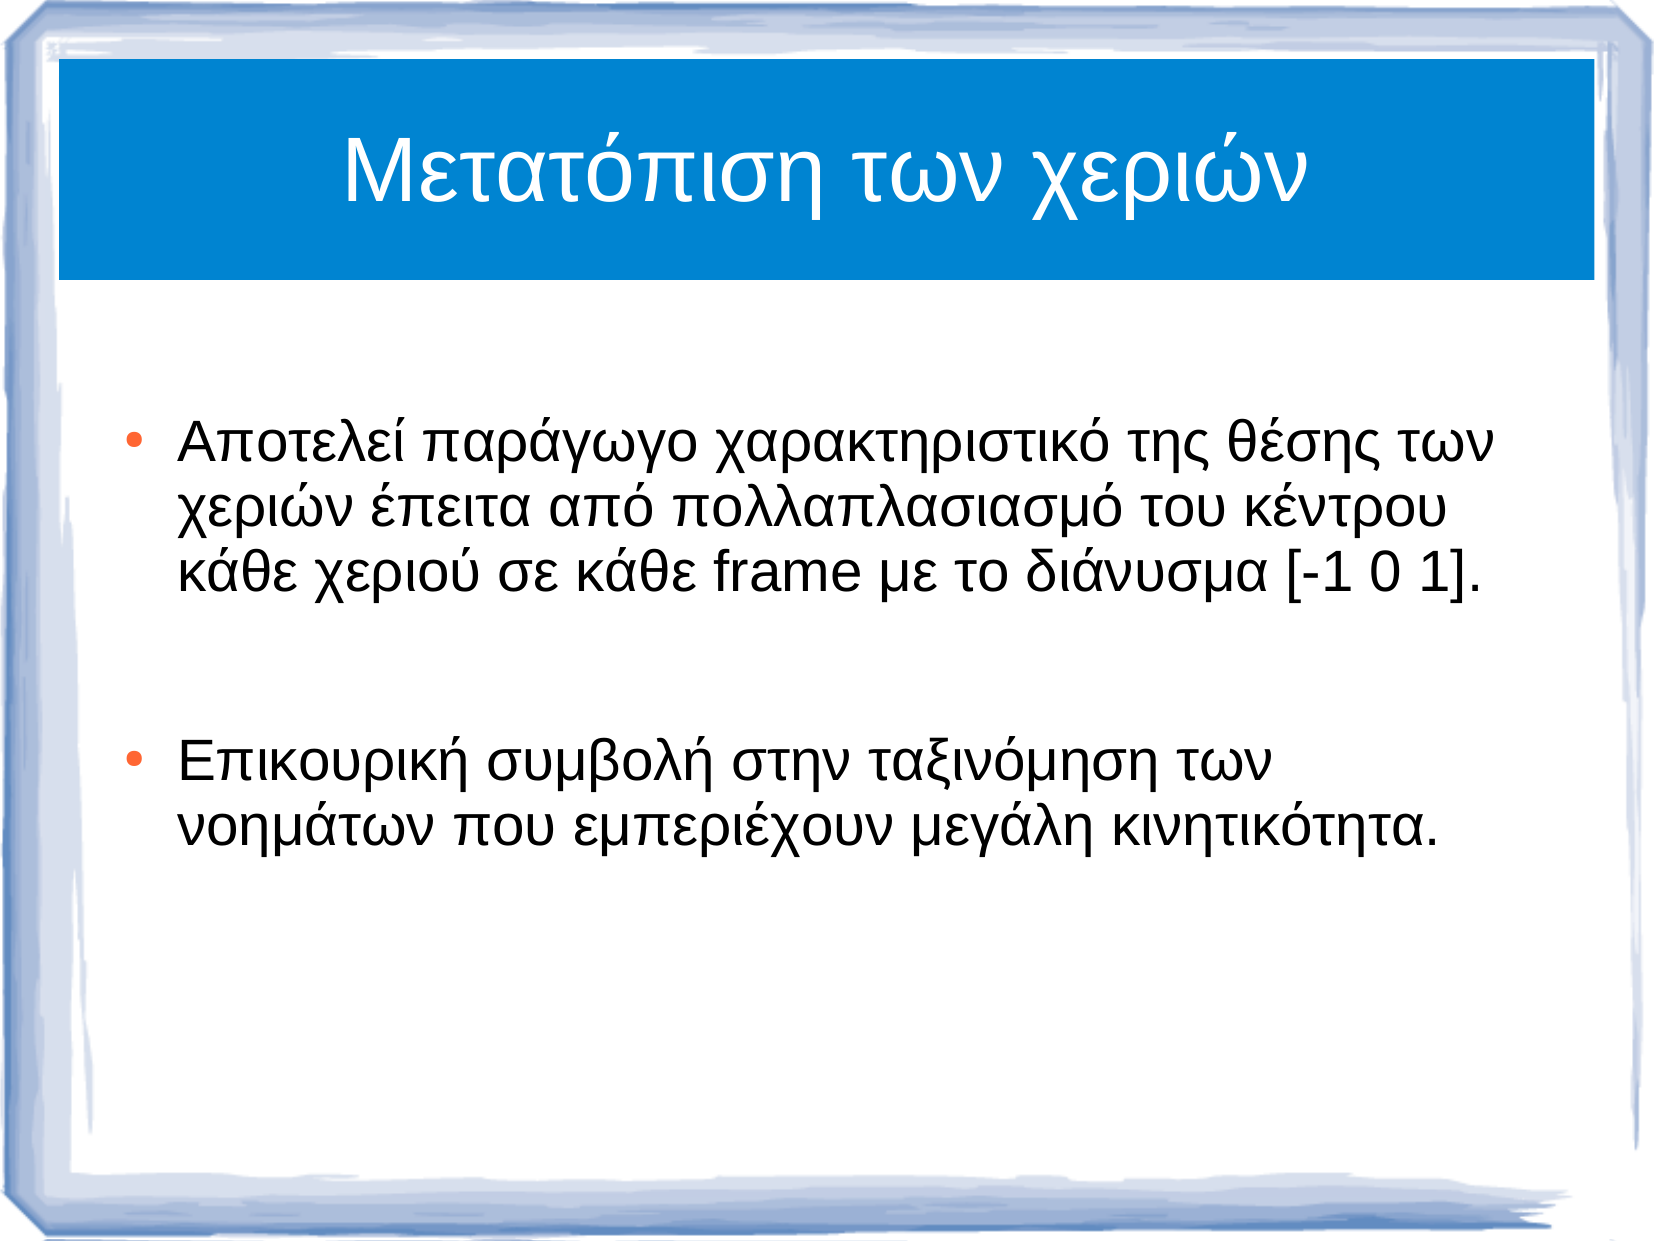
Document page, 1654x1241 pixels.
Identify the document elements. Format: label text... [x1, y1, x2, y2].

title Μετατόπιση των χεριών [59, 59, 1595, 280]
picture [0, 0, 1654, 1241]
list Αποτελεί παράγωγο χαρακτηριστικό της θέσης των χεριών έπειτα από πολλαπλασιασμό του κέντρου κάθε χεριού σε κάθε frame με το διάνυσμα [-1 0 1]. Επικουρική συμβολή στην ταξινόμηση των νοημάτων που εμπεριέχουν μεγάλη κινητικότητα. [106, 313, 1530, 1028]
